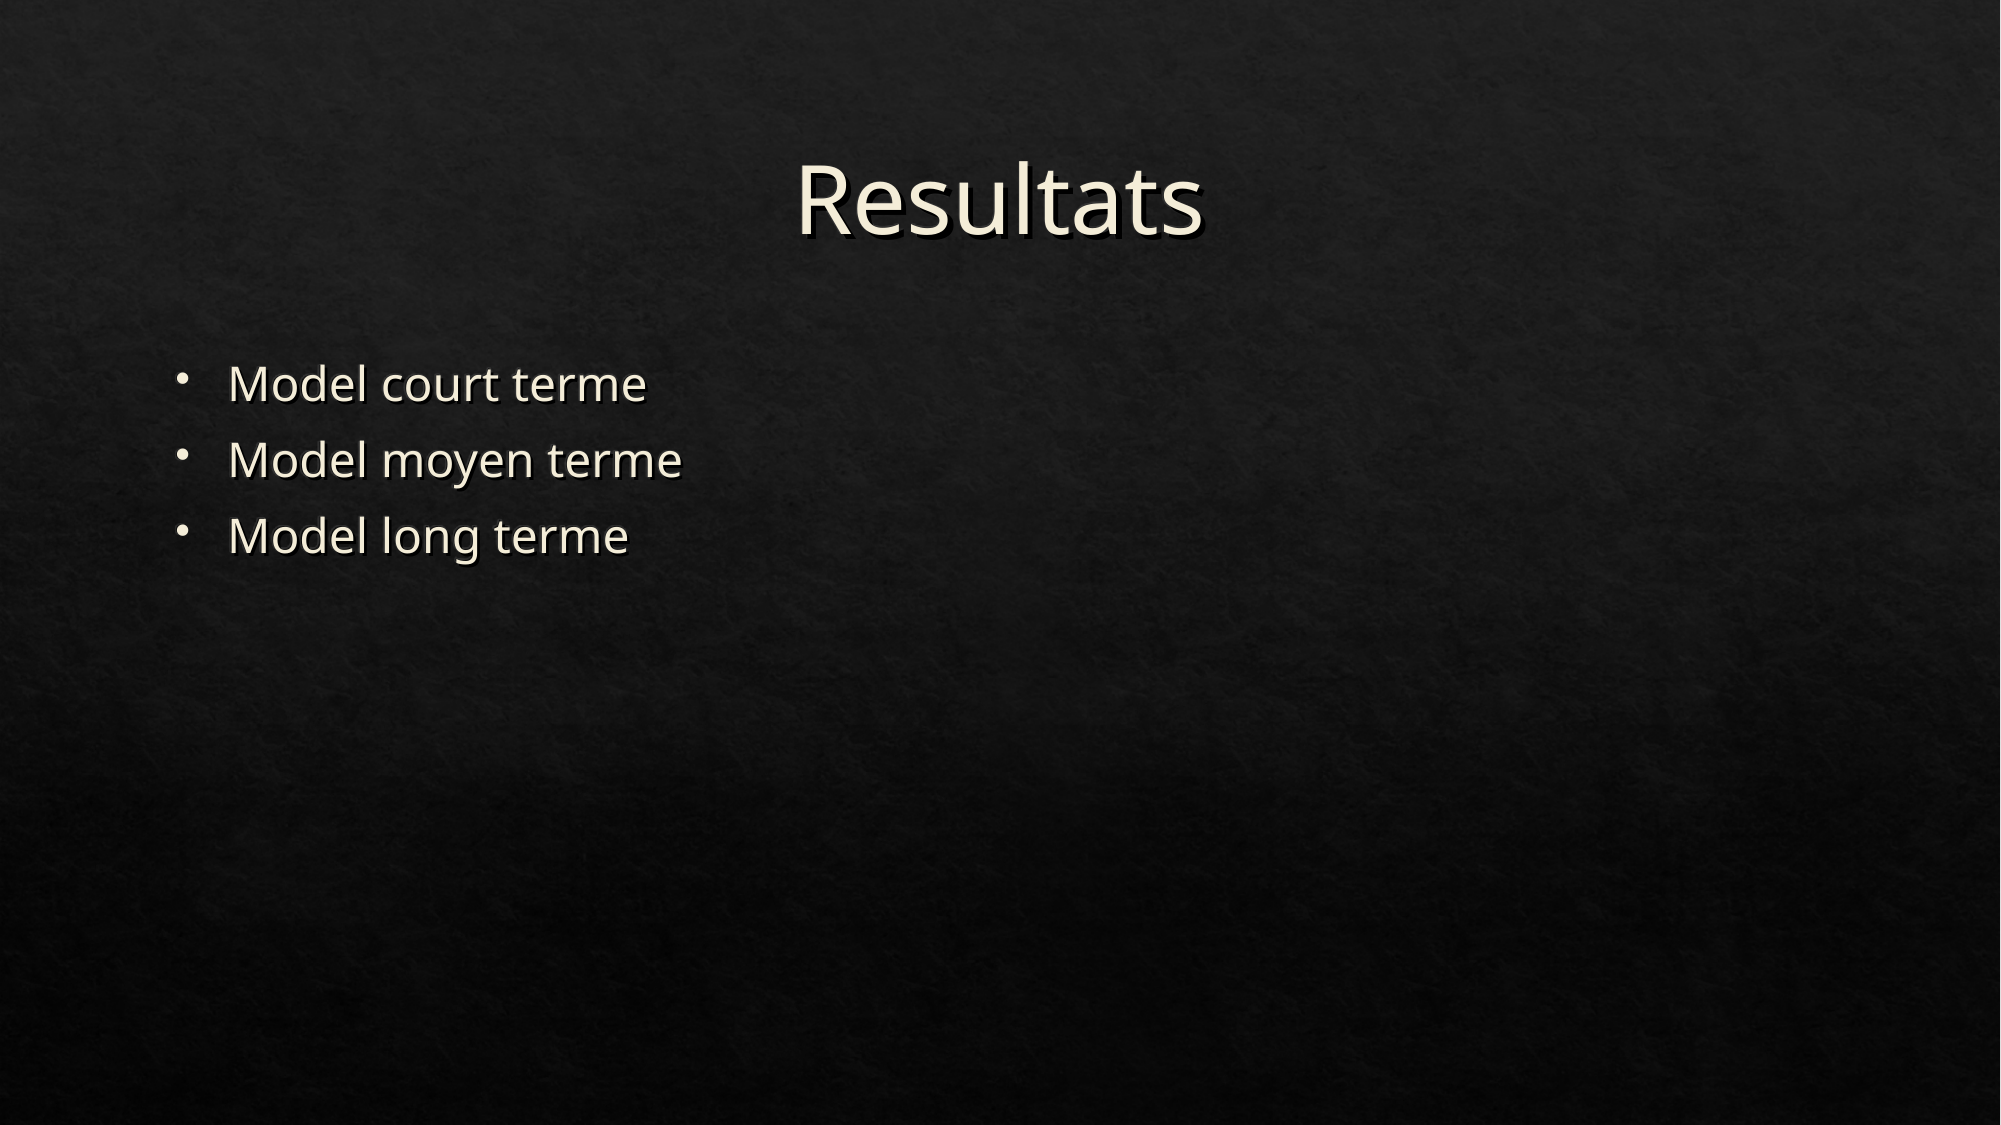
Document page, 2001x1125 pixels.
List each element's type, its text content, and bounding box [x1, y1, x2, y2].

title Resultats [149, 99, 1849, 307]
list Model court terme Model moyen terme Model long terme [149, 340, 1849, 780]
